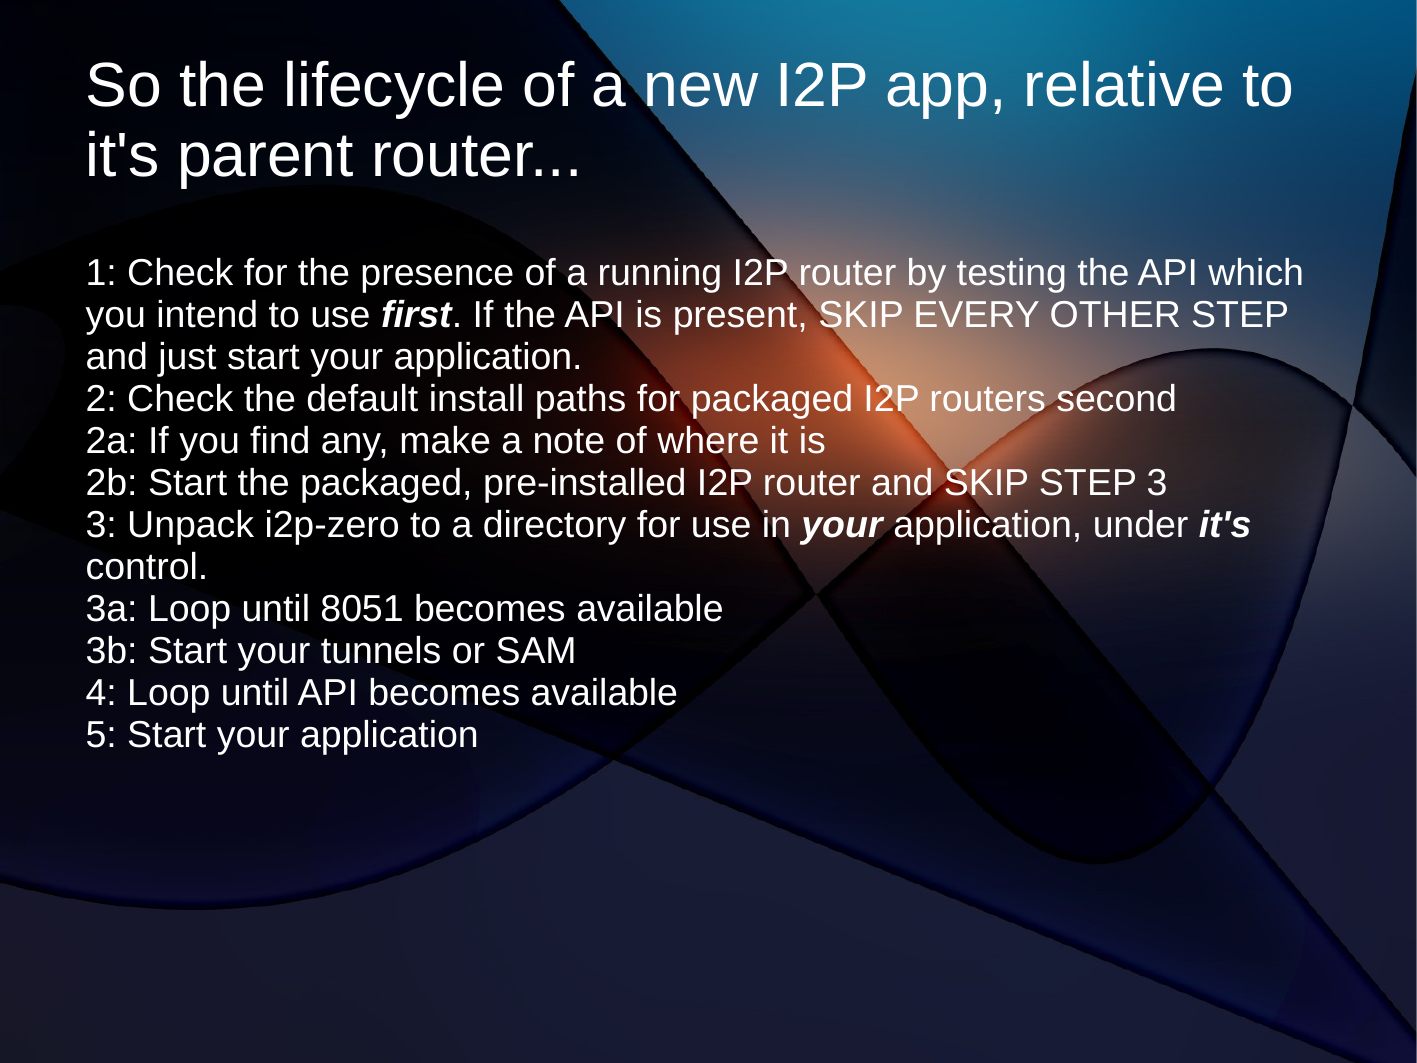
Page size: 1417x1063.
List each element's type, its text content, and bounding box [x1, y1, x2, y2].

picture [0, 0, 1417, 1063]
picture [1093, 34, 1099, 42]
title So the lifecycle of a new I2P app, relative to it's parent router... [70, 42, 1346, 213]
subtitle 1: Check for the presence of a running I2P router by testing the API which you intend to use first. If the API is present, SKIP EVERY OTHER STEP and just start your application. 2: Check the default install paths for packaged I2P routers second 2a: If you find any, make a note of where it is 2b: Start the packaged, pre-installed I2P router and SKIP STEP 3 3: Unpack i2p-zero to a directory for use in your application, under it's control. 3a: Loop until 8051 becomes available 3b: Start your tunnels or SAM 4: Loop until API becomes available 5: Start your application [70, 244, 1346, 925]
